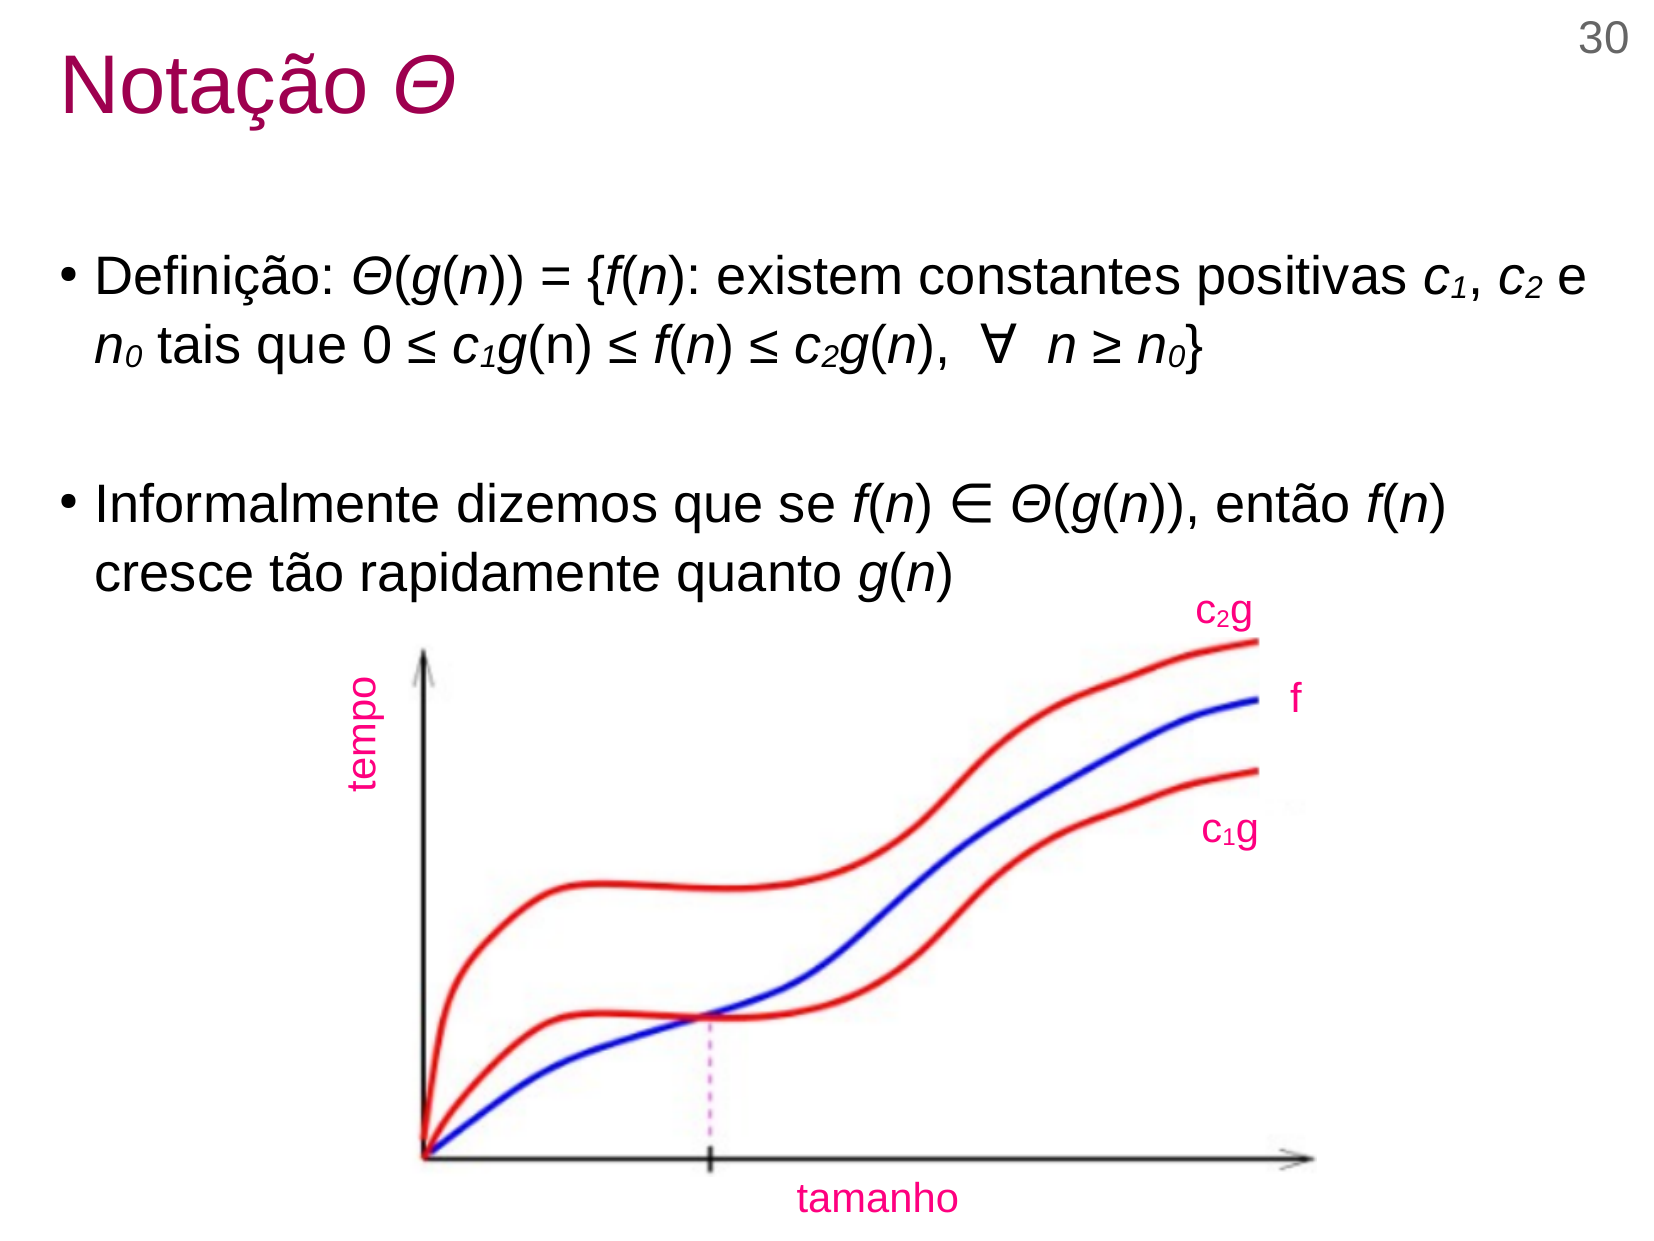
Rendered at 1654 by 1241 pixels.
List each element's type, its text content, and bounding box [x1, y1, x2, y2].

text_box tamanho [781, 1167, 974, 1229]
list Definição: Θ(g(n)) = {f(n): existem constantes positivas c1, c2 e n0 tais que 0 ≤ c1g(n) ≤ f(n) ≤ c2g(n), ∀ n ≥ n0} Informalmente dizemos que se f(n) ∈ Θ(g(n)), então f(n) cresce tão rapidamente quanto g(n) [59, 236, 1595, 1211]
text_box f [1275, 667, 1365, 733]
picture [408, 637, 1317, 1177]
title Notação Θ [59, 29, 1595, 148]
text_box tempo [330, 661, 396, 827]
text_box c1g [1186, 797, 1352, 863]
text_box c2g [1180, 578, 1300, 644]
